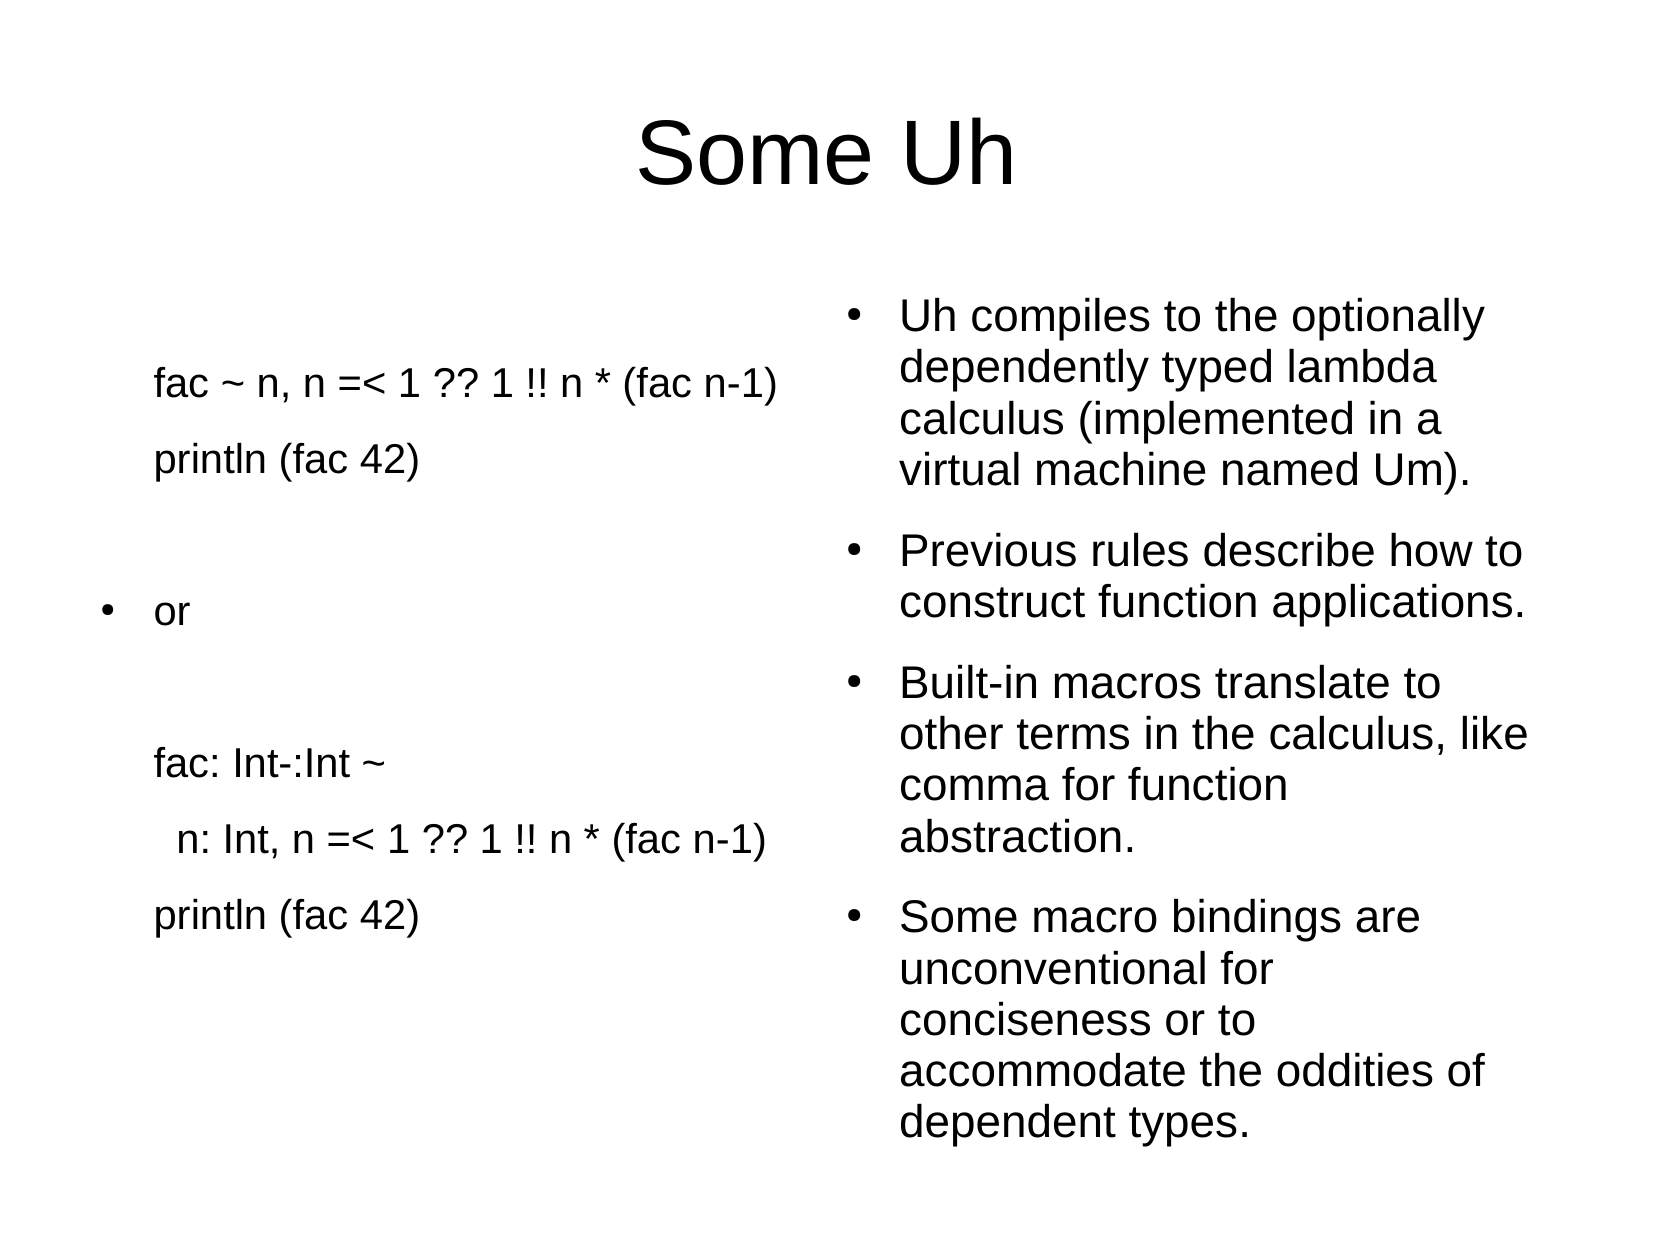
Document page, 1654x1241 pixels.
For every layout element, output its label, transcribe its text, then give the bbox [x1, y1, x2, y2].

list fac ~ n, n =< 1 ?? 1 !! n * (fac n-1) println (fac 42) or fac: Int-:Int ~ n: Int, n =< 1 ?? 1 !! n * (fac n-1) println (fac 42) [82, 360, 793, 1010]
list Uh compiles to the optionally dependently typed lambda calculus (implemented in a virtual machine named Um). Previous rules describe how to construct function applications. Built-in macros translate to other terms in the calculus, like comma for function abstraction. Some macro bindings are unconventional for conciseness or to accommodate the oddities of dependent types. [828, 290, 1539, 1241]
title Some Uh [82, 49, 1571, 257]
